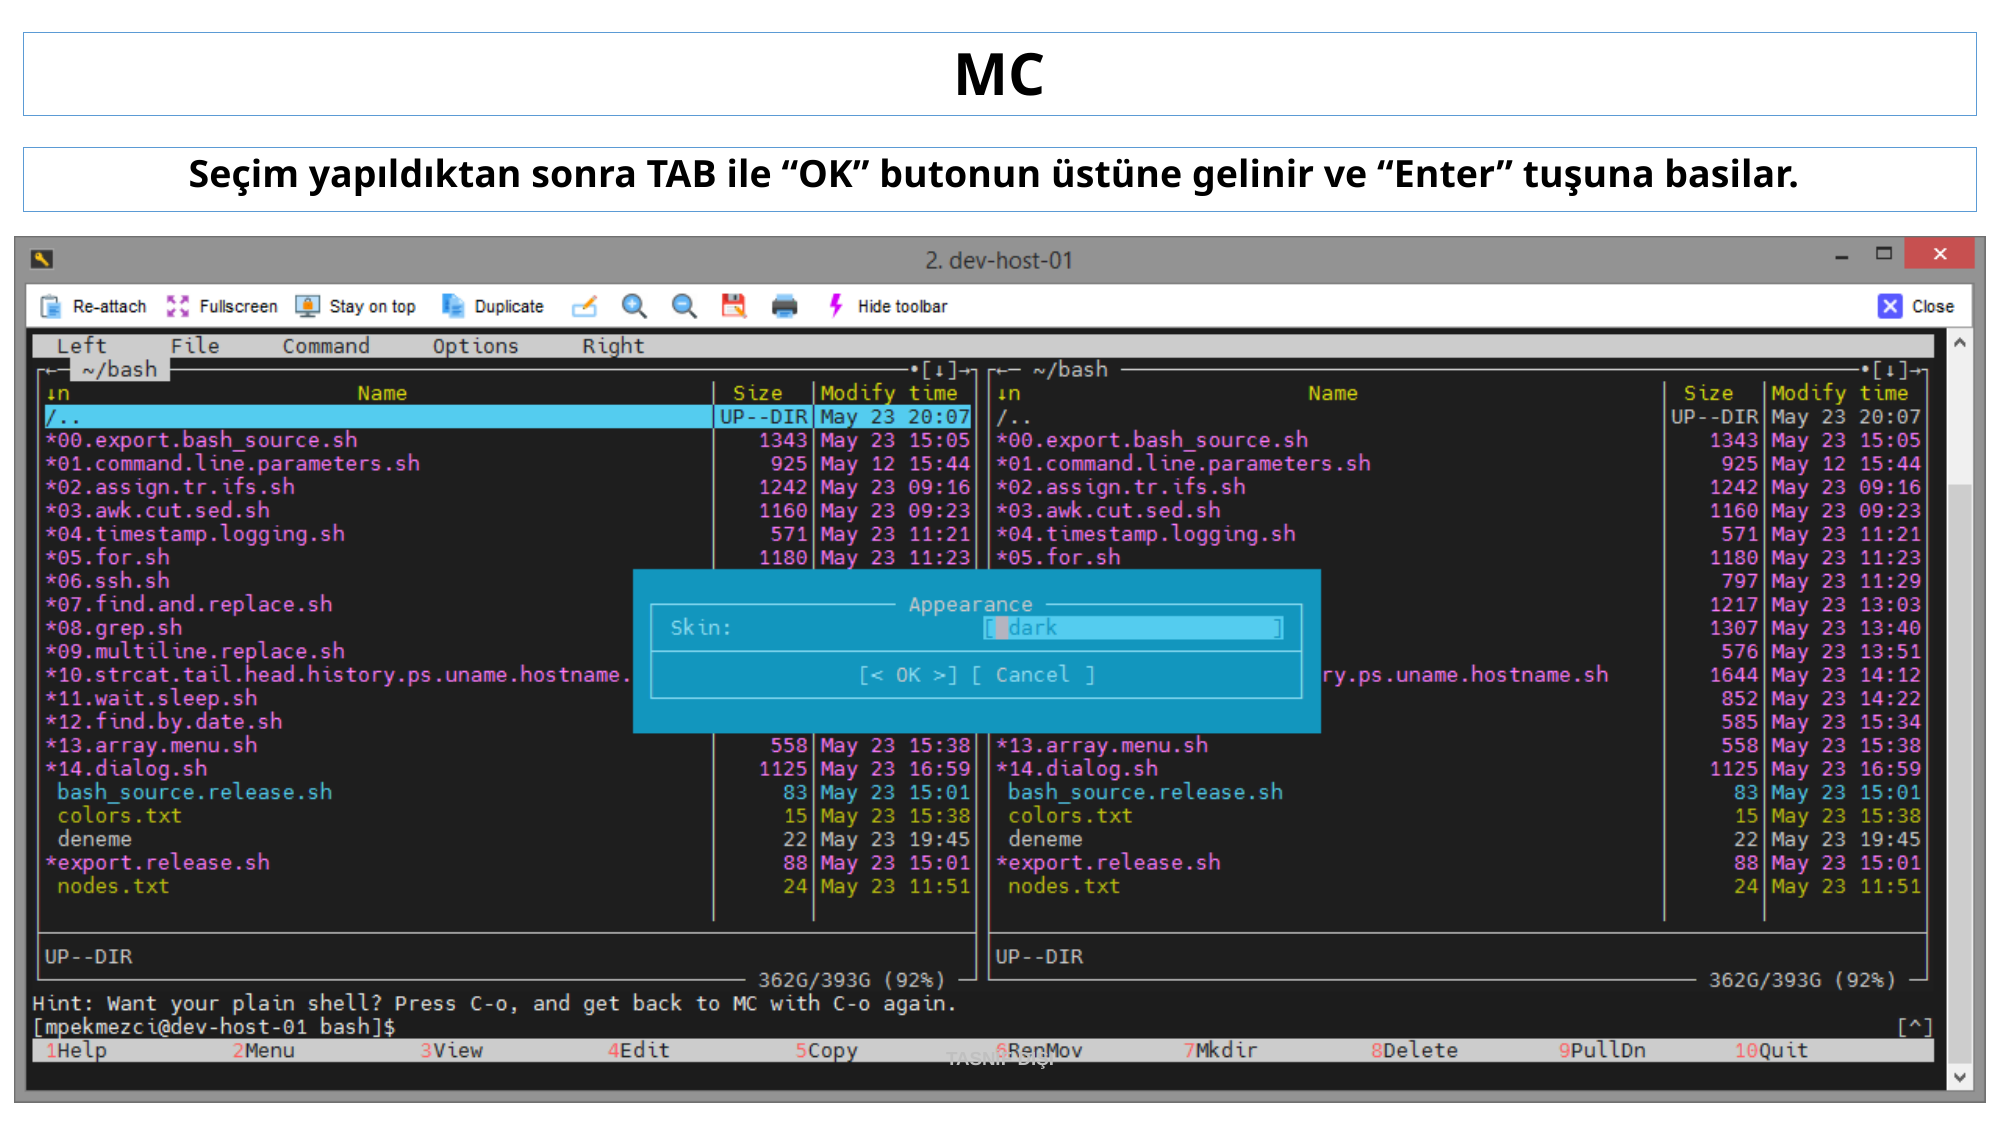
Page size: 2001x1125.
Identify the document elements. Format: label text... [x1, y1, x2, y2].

title MC [23, 32, 1977, 116]
footer TASNİF DIŞI [0, 1042, 2000, 1103]
picture [14, 236, 1986, 1042]
text_box Seçim yapıldıktan sonra TAB ile “OK” butonun üstüne gelinir ve “Enter” tuşuna basilar. [23, 147, 1977, 212]
